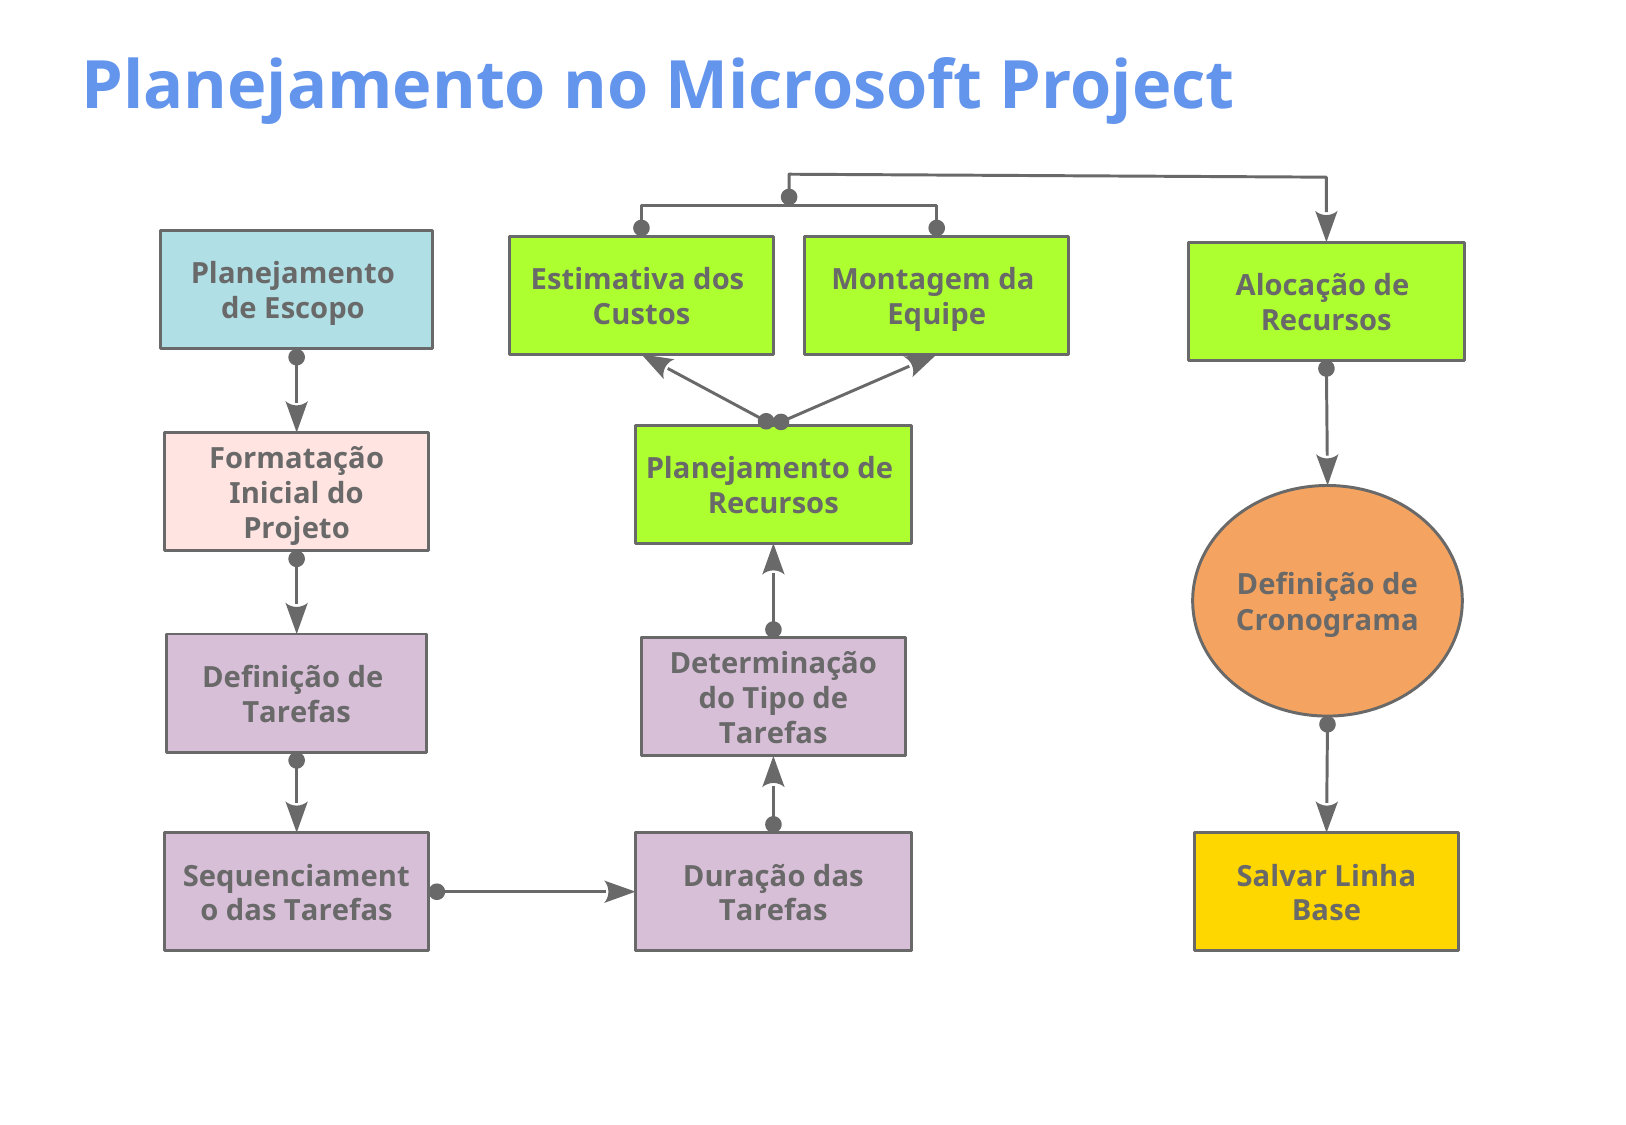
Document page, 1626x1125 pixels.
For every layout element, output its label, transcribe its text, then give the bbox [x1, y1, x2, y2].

text_box Planejamento de Escopo [160, 230, 433, 349]
text_box Planejamento de Recursos [635, 425, 912, 544]
text_box Estimativa dos Custos [509, 236, 774, 355]
text_box Sequenciamento das Tarefas [164, 832, 429, 951]
text_box Definição de Tarefas [166, 634, 427, 753]
text_box Duração das Tarefas [635, 832, 912, 951]
text_box Formatação Inicial do Projeto [164, 432, 429, 551]
text_box Definição de Cronograma [1192, 485, 1463, 717]
title Planejamento no Microsoft Project [81, 41, 1544, 122]
text_box Montagem da Equipe [804, 236, 1069, 355]
text_box Salvar Linha Base [1194, 832, 1459, 951]
text_box Alocação de Recursos [1188, 242, 1465, 361]
text_box Determinação do Tipo de Tarefas [641, 637, 906, 756]
